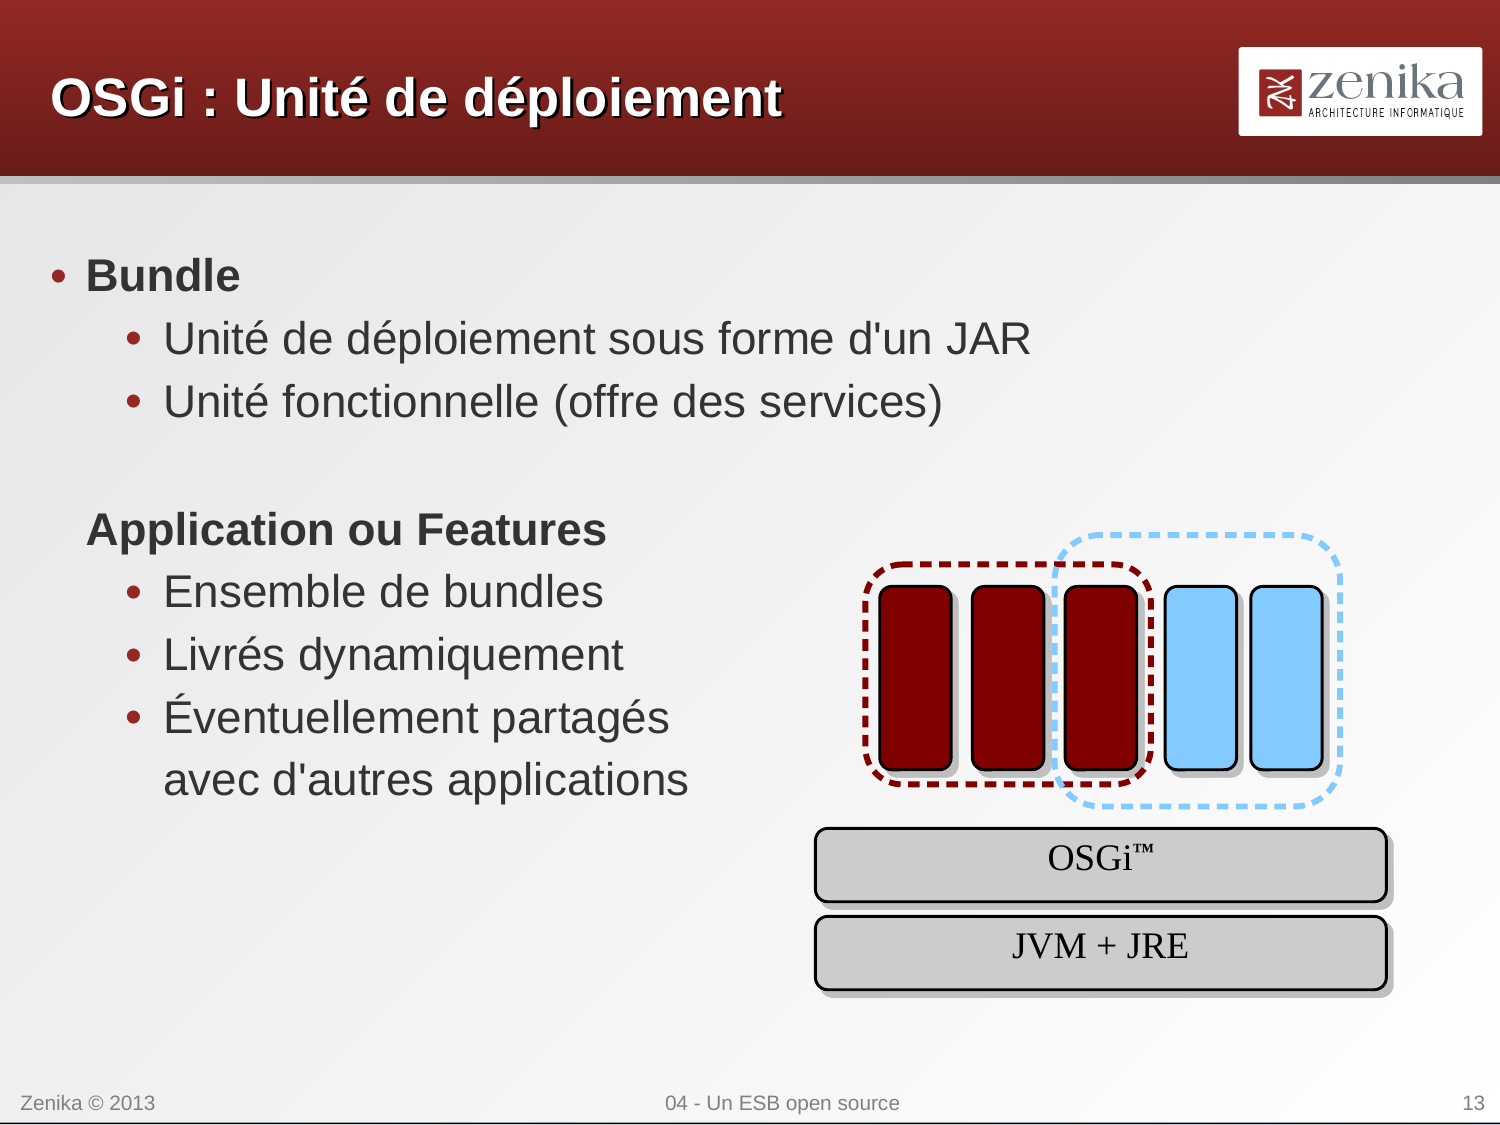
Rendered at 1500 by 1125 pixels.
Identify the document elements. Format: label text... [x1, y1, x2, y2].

text_box JVM + JRE [815, 916, 1387, 990]
text_box [1165, 586, 1237, 770]
text_box [1250, 586, 1323, 770]
text_box [972, 586, 1044, 770]
text_box [879, 586, 952, 770]
list Bundle Unité de déploiement sous forme d'un JAR Unité fonctionnelle (offre des services) Application ou Features Ensemble de bundles Livrés dynamiquement Éventuellement partagés avec d'autres applications [50, 250, 1435, 1064]
text_box [1065, 586, 1137, 770]
picture [1257, 58, 1464, 125]
title OSGi : Unité de déploiement [50, 15, 1206, 180]
text_box OSGi™ [815, 828, 1387, 902]
